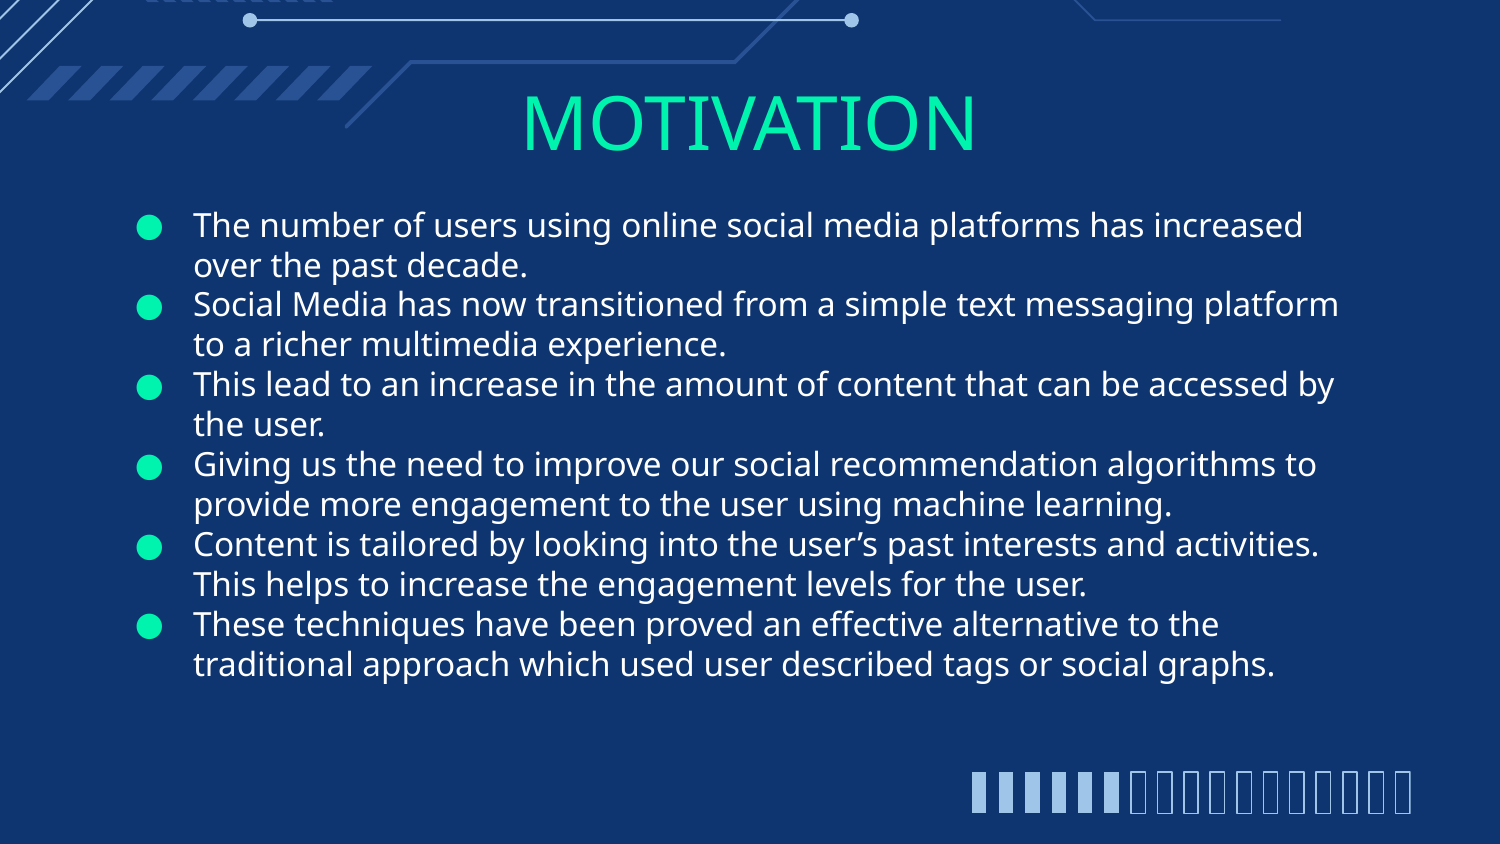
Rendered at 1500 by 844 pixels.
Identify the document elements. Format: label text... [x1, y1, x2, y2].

list The number of users using online social media platforms has increased over the past decade. Social Media has now transitioned from a simple text messaging platform to a richer multimedia experience. This lead to an increase in the amount of content that can be accessed by the user. Giving us the need to improve our social recommendation algorithms to provide more engagement to the user using machine learning. Content is tailored by looking into the user’s past interests and activities. This helps to increase the engagement levels for the user. These techniques have been proved an effective alternative to the traditional approach which used user described tags or social graphs. [118, 203, 1382, 750]
title MOTIVATION [118, 75, 1382, 156]
